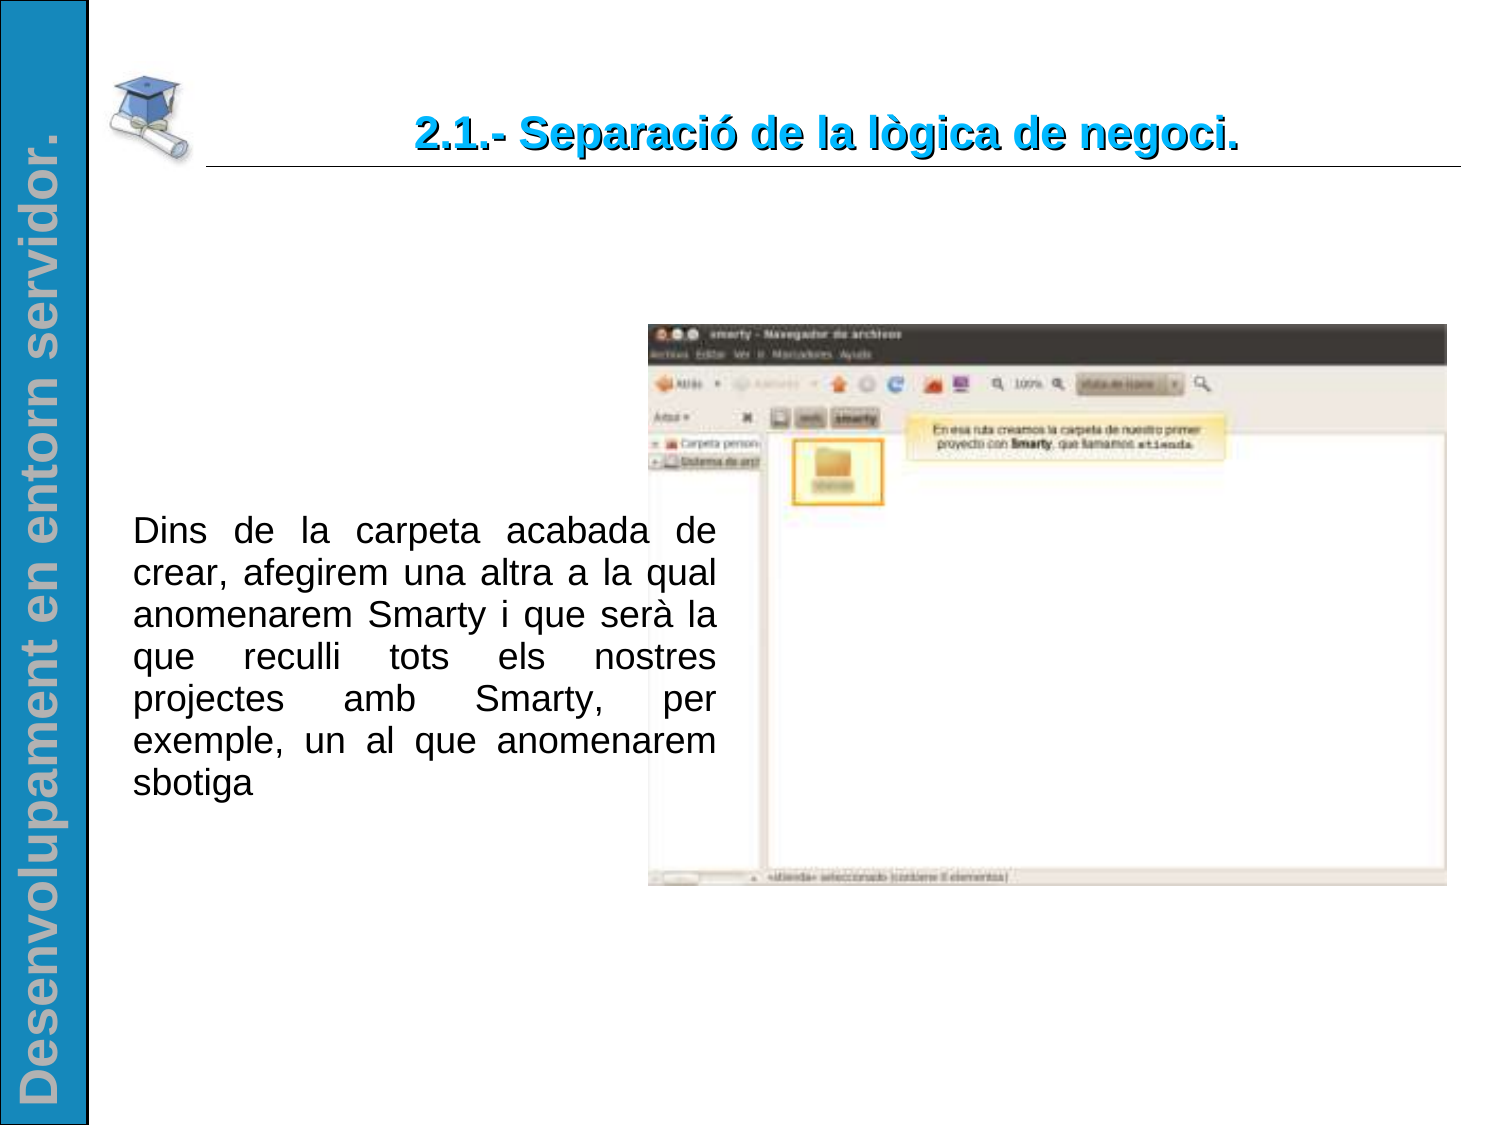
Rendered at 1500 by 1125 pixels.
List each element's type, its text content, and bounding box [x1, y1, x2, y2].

text_box Dins de la carpeta acabada de crear, afegirem una altra a la qual anomenarem Smarty i que serà la que reculli tots els nostres projectes amb Smarty, per exemple, un al que anomenarem sbotiga [118, 502, 732, 811]
picture [93, 61, 206, 174]
picture [648, 324, 1447, 886]
title 2.1.- Separació de la lògica de negoci. [206, 88, 1447, 178]
